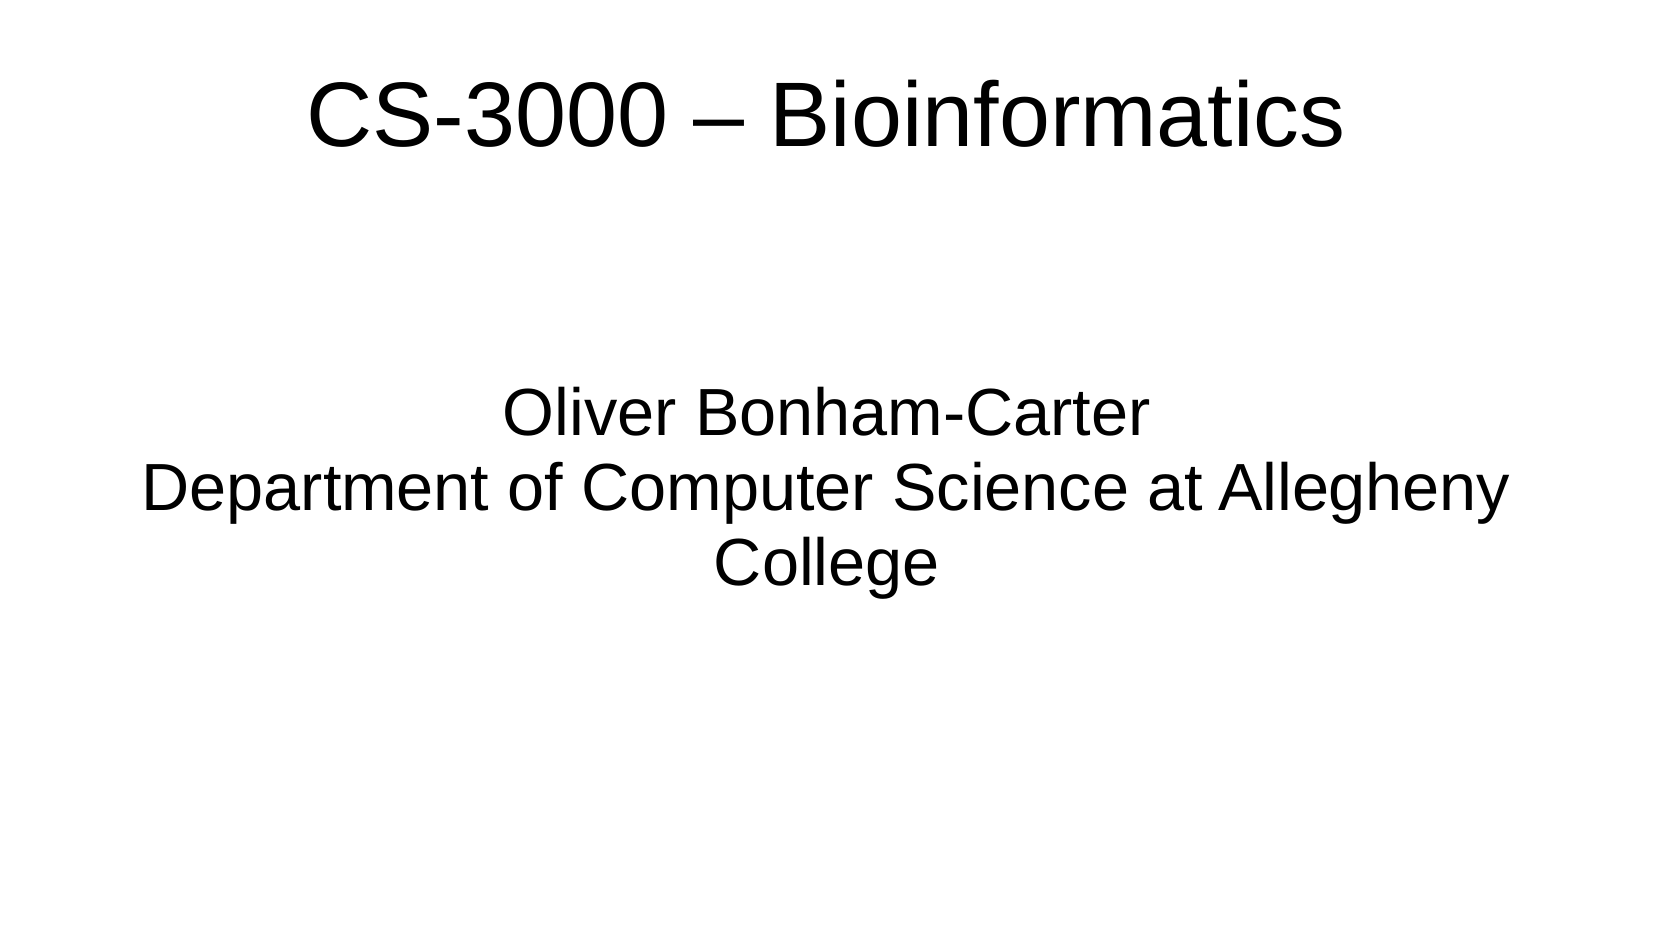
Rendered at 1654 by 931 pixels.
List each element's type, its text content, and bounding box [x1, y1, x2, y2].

title CS-3000 – Bioinformatics [82, 37, 1571, 193]
subtitle Oliver Bonham-Carter Department of Computer Science at Allegheny College [82, 217, 1571, 758]
